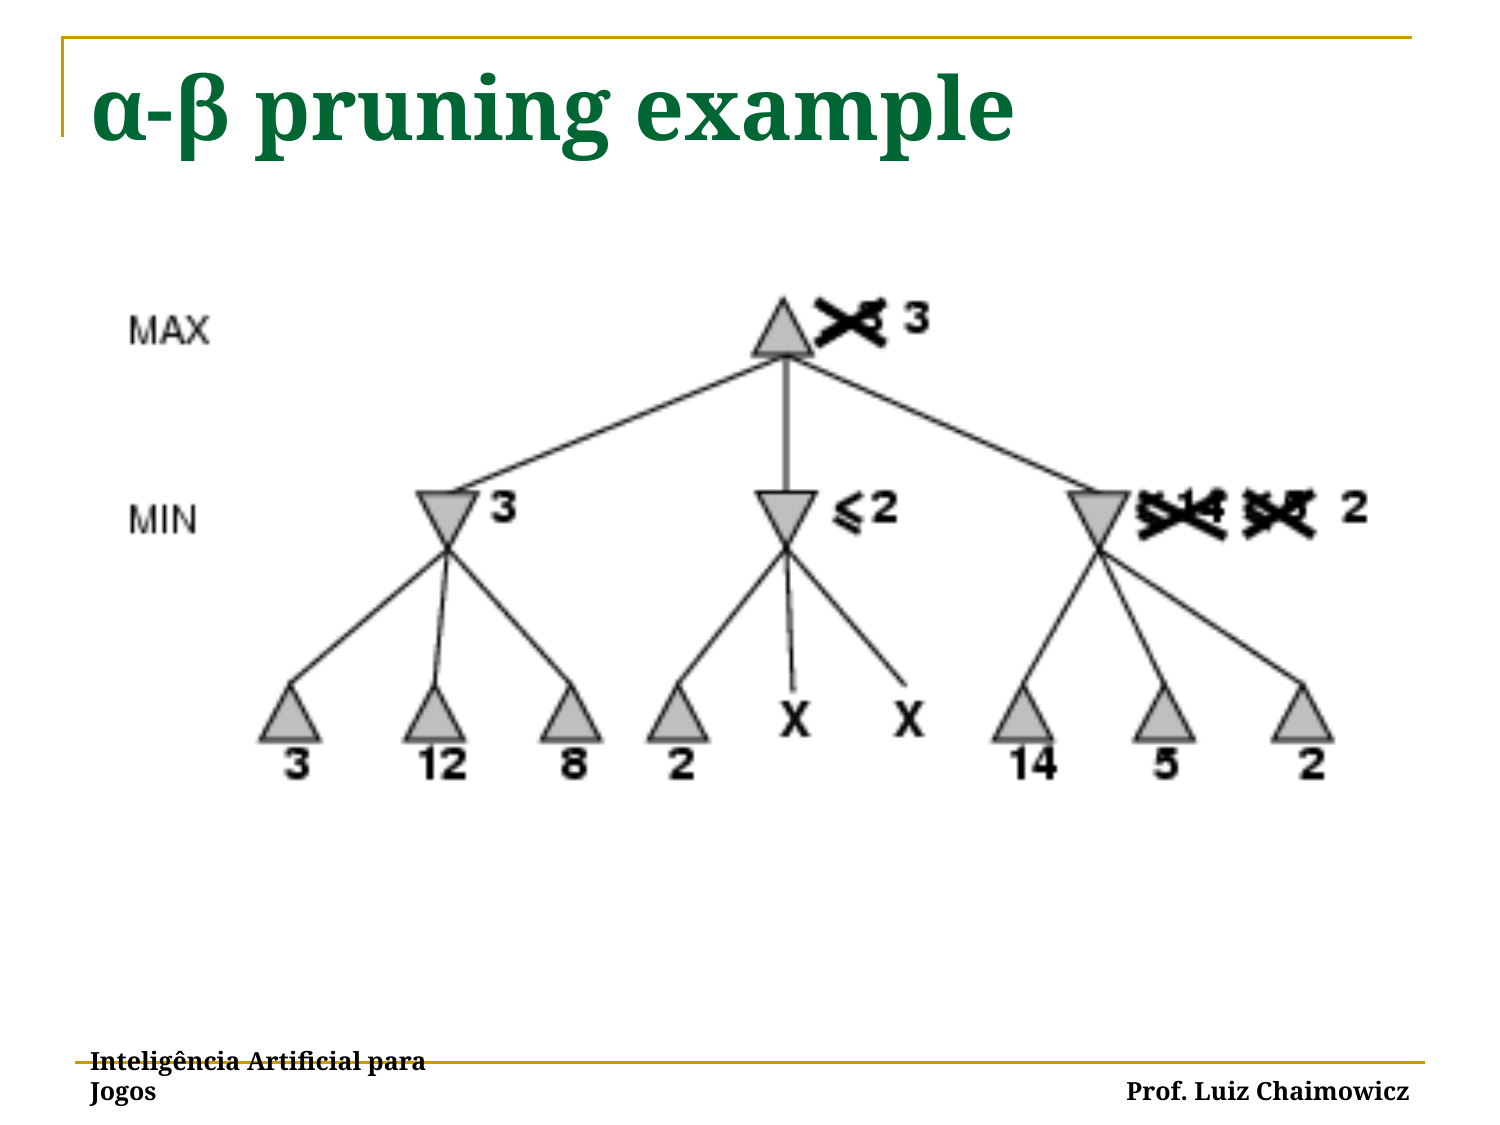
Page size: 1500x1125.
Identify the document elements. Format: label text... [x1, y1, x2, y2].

picture [75, 249, 1425, 870]
footer Inteligência Artificial para Jogos [75, 1074, 500, 1113]
title α-β pruning example [75, 45, 1425, 188]
